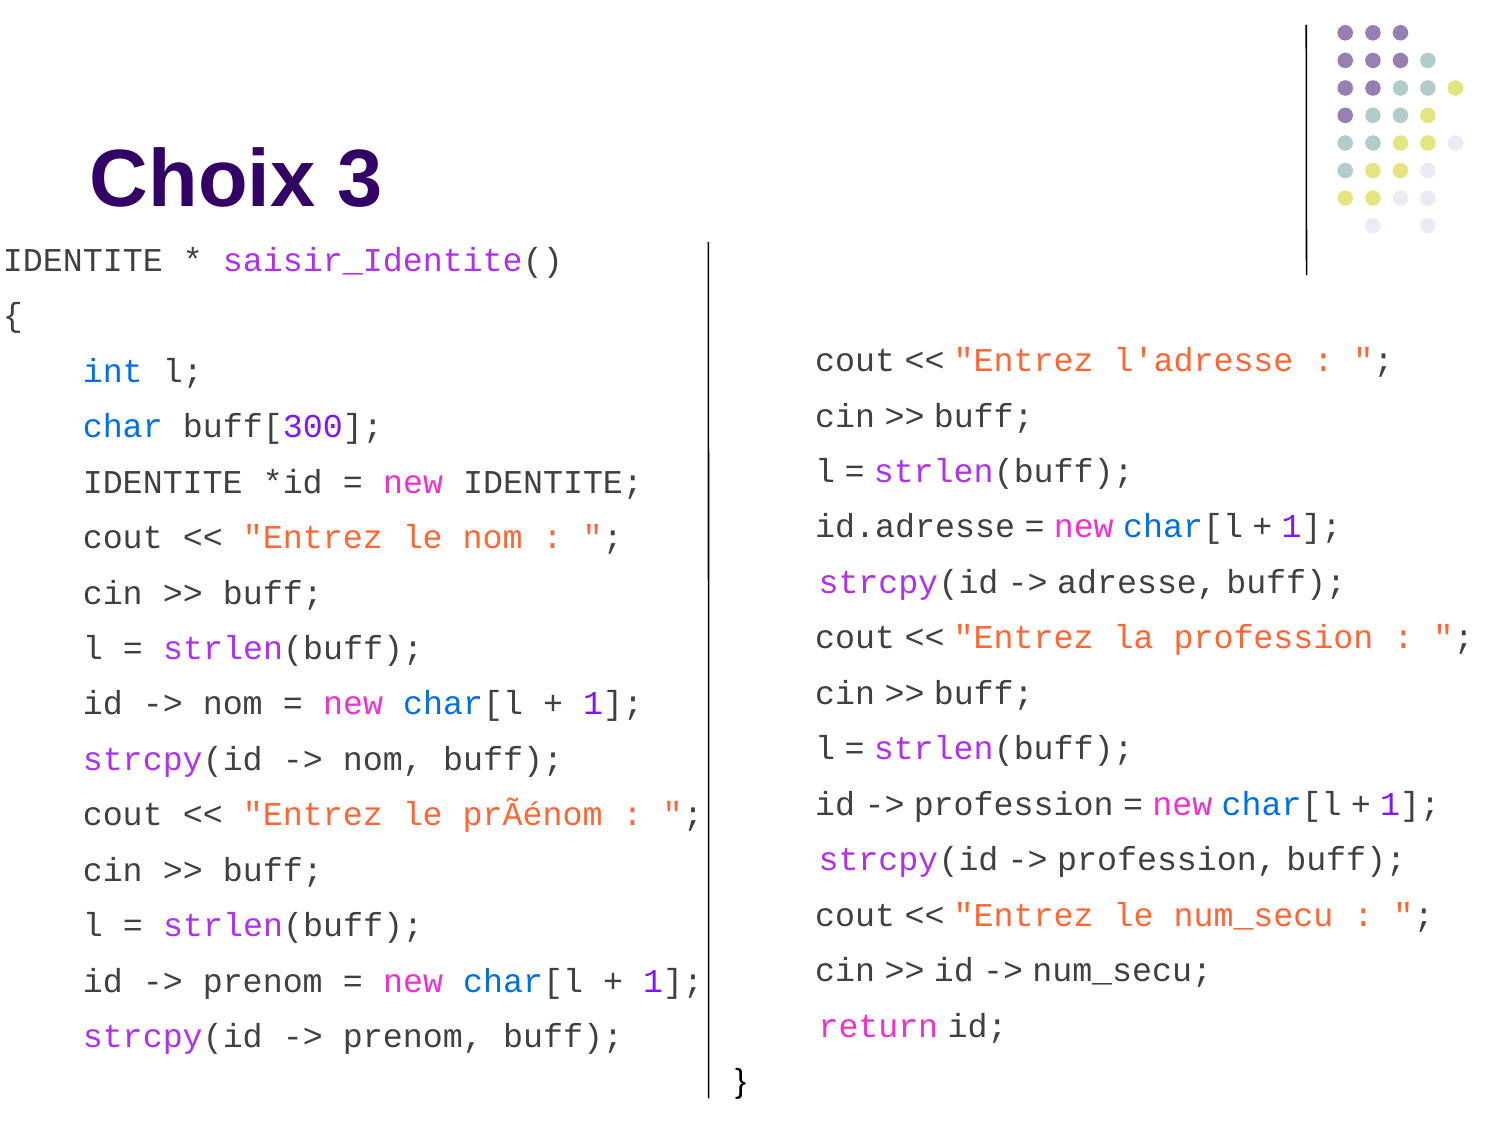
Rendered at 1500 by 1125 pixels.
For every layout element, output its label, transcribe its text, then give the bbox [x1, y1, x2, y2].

list IDENTITE * saisir_Identite() { int l; char buff[300]; IDENTITE *id = new IDENTITE; cout << "Entrez le nom : "; cin >> buff; l = strlen(buff); id -> nom = new char[l + 1]; strcpy(id -> nom, buff); cout << "Entrez le prÃénom : "; cin >> buff; l = strlen(buff); id -> prenom = new char[l + 1]; strcpy(id -> prenom, buff); [0, 230, 739, 1063]
list cout << "Entrez l'adresse : "; cin >> buff; l = strlen(buff); id.adresse = new char[l + 1]; strcpy(id -> adresse, buff); cout << "Entrez la profession : "; cin >> buff; l = strlen(buff); id -> profession = new char[l + 1]; strcpy(id -> profession, buff); cout << "Entrez le num_secu : "; cin >> id -> num_secu; return id; } [720, 330, 1500, 1125]
title Choix 3 [75, 4, 1311, 231]
